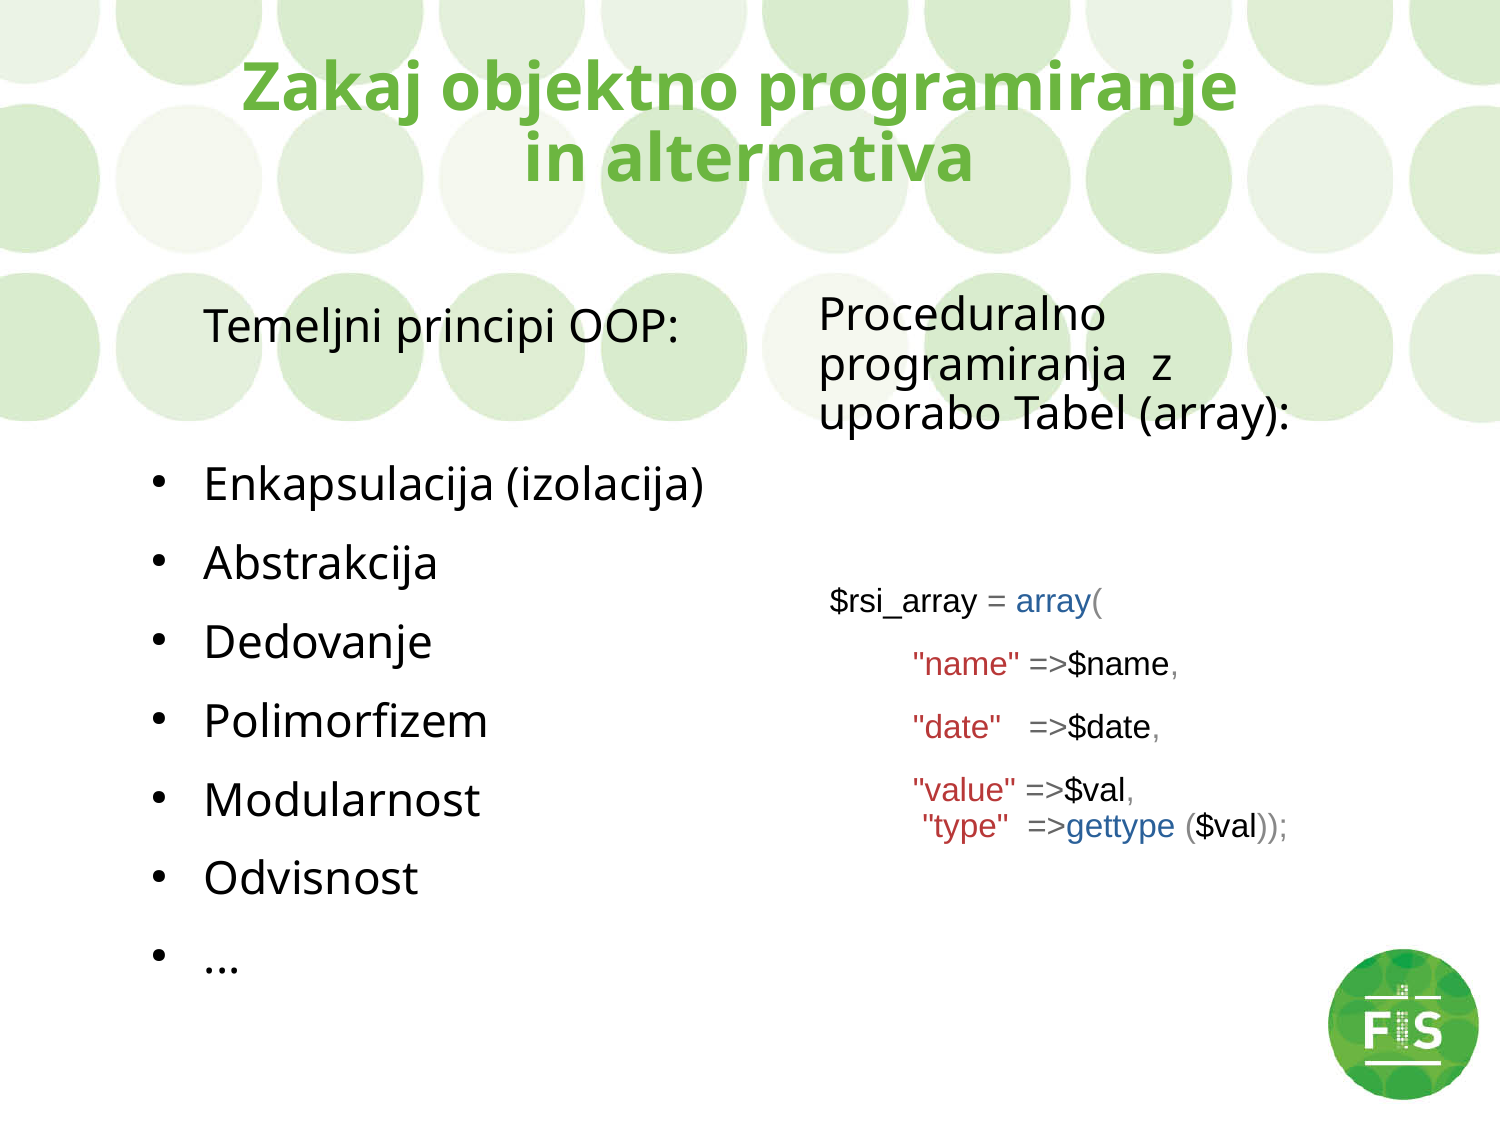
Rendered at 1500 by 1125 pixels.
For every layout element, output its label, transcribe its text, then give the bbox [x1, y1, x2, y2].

picture [0, 0, 1500, 1125]
text_box $rsi_array = array( "name" =>$name, "date" =>$date, "value" =>$val, "type" =>gettype ($val)); [814, 578, 1371, 934]
list Temeljni principi OOP: Enkapsulacija (izolacija) Abstrakcija Dedovanje Polimorfizem Modularnost Odvisnost ... [118, 295, 792, 1087]
title Zakaj objektno programiranje in alternativa [75, 45, 1425, 233]
list Proceduralno programiranja z uporabo Tabel (array): [732, 283, 1335, 485]
